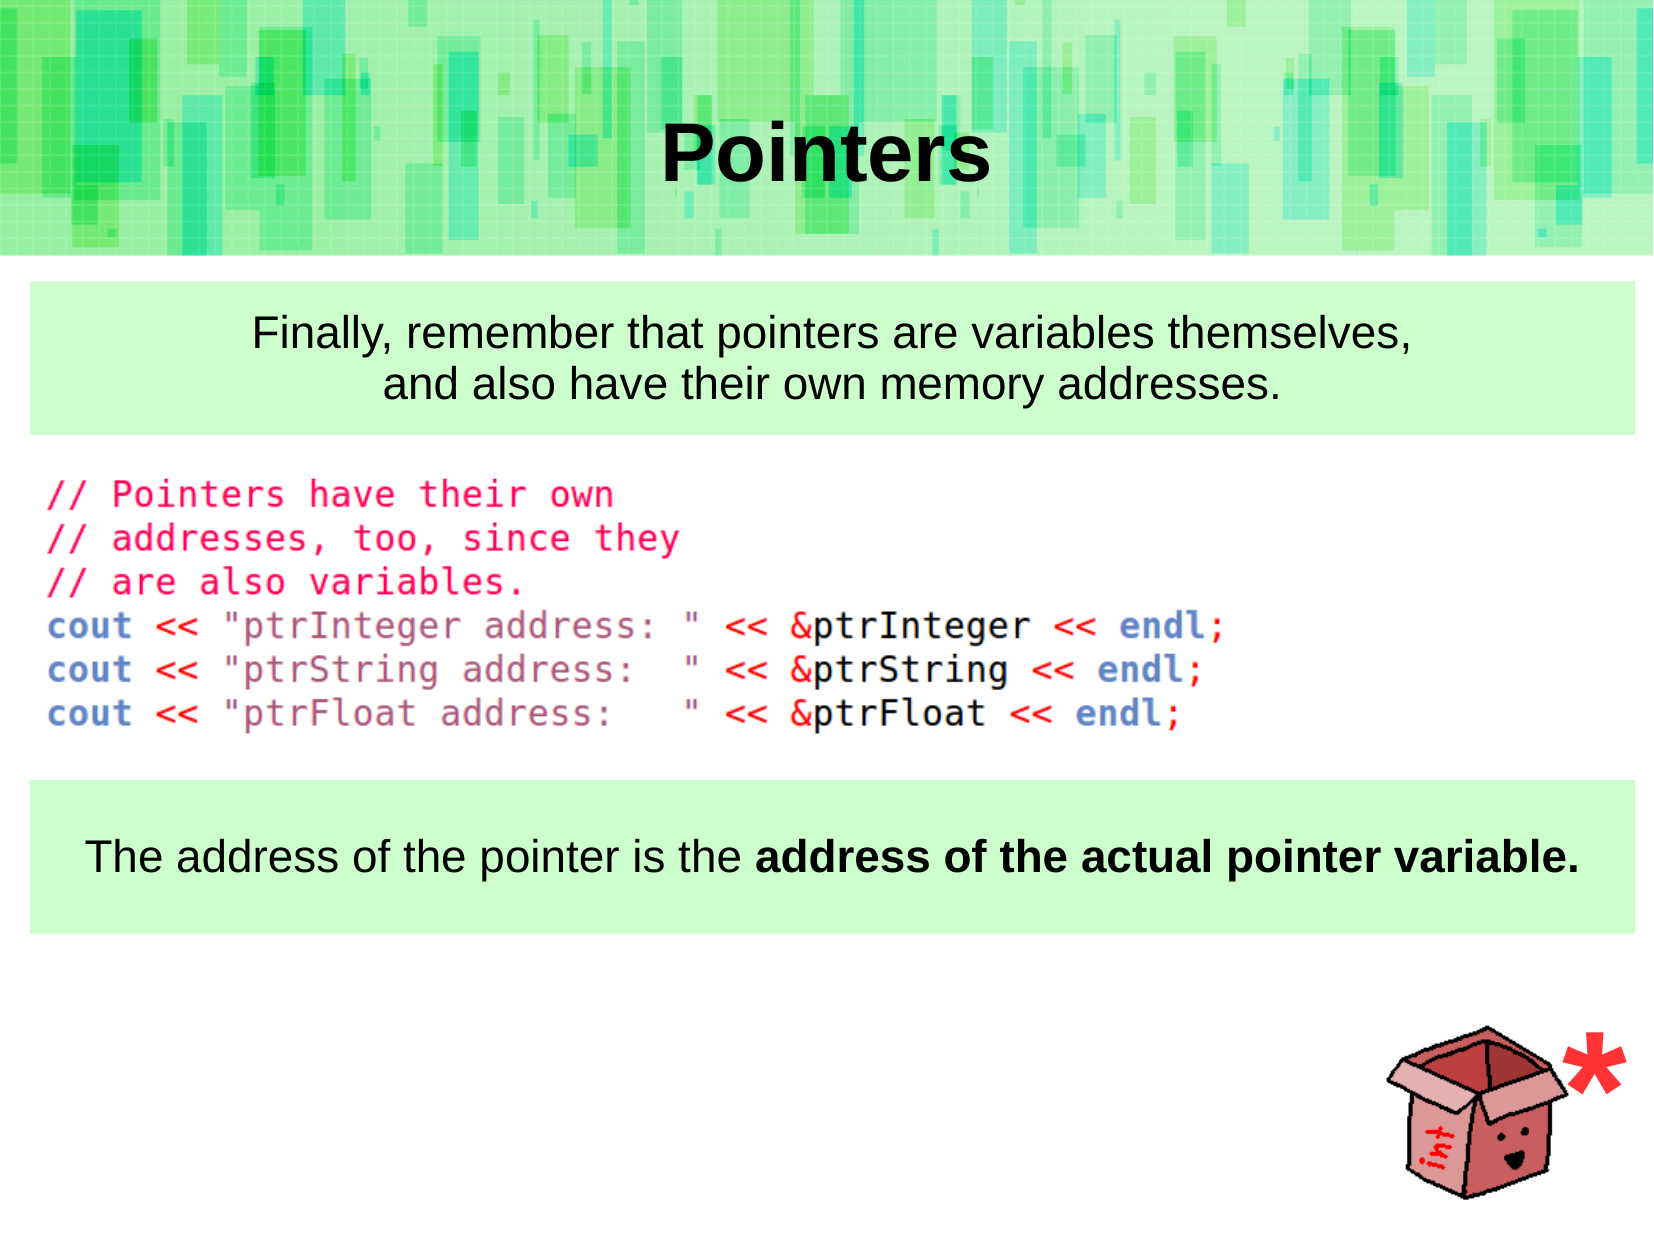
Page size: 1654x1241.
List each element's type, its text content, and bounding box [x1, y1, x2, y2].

text_box The address of the pointer is the address of the actual pointer variable. [30, 780, 1636, 934]
title Pointers [82, 49, 1571, 257]
text_box Finally, remember that pointers are variables themselves, and also have their own memory addresses. [30, 281, 1636, 436]
text_box * [1547, 989, 1637, 1191]
picture [0, 0, 1654, 1241]
